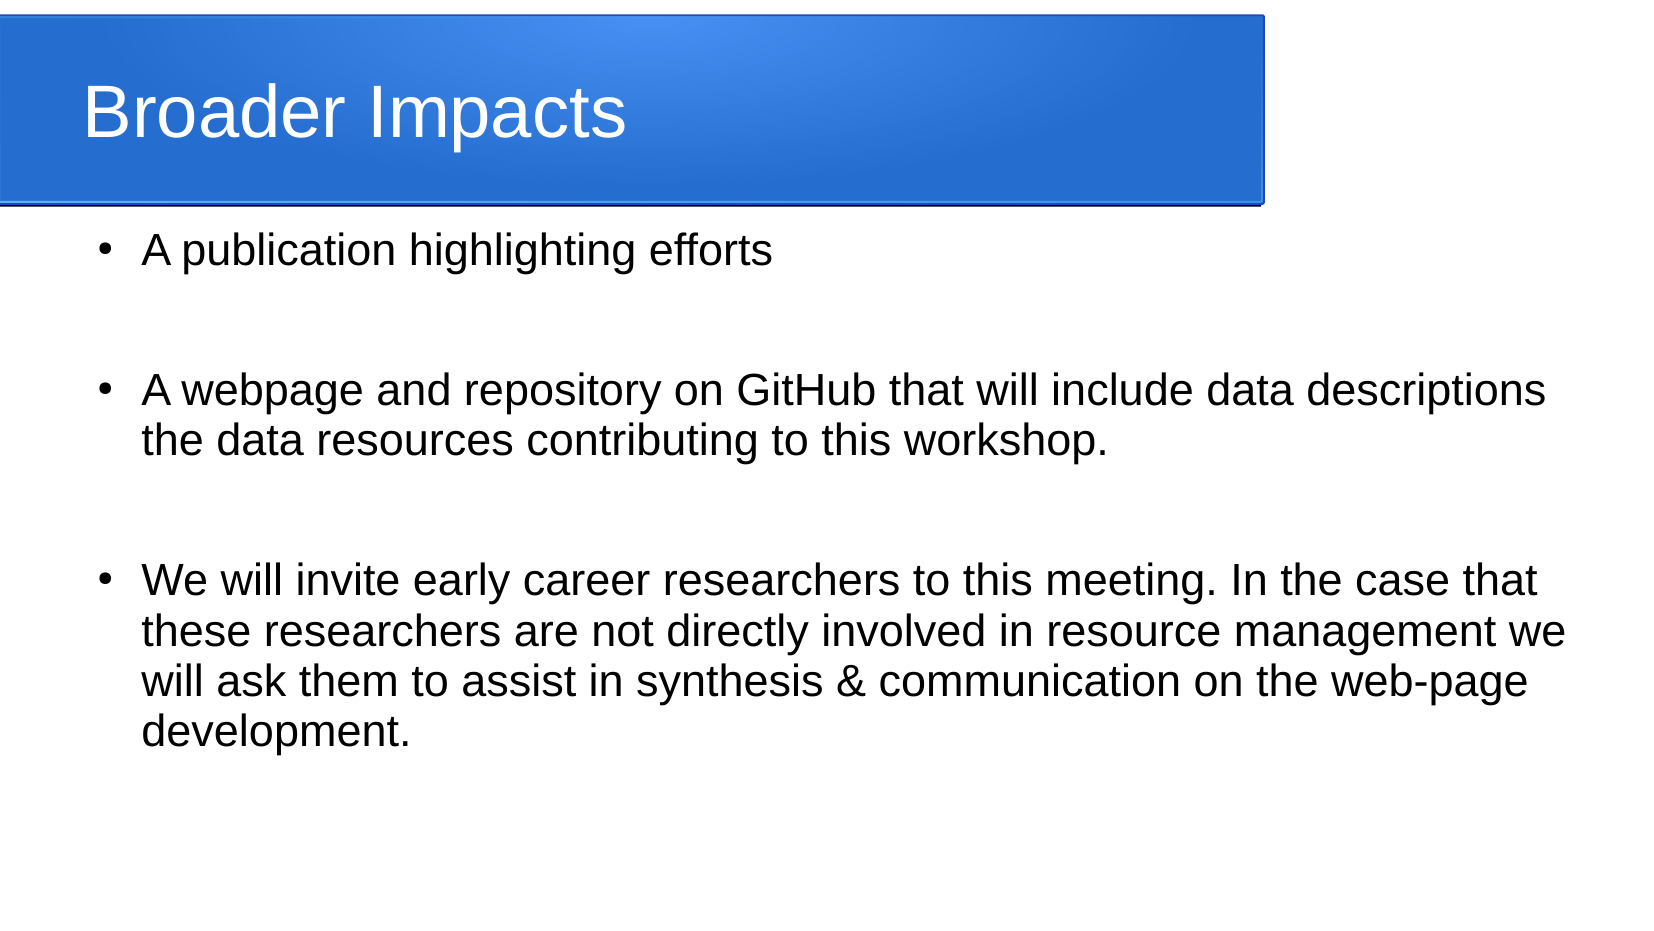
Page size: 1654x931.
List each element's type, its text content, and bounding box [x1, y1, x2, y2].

title Broader Impacts [82, 35, 1235, 189]
list A publication highlighting efforts A webpage and repository on GitHub that will include data descriptions the data resources contributing to this workshop. We will invite early career researchers to this meeting. In the case that these researchers are not directly involved in resource management we will ask them to assist in synthesis & communication on the web-page development. [82, 224, 1571, 764]
